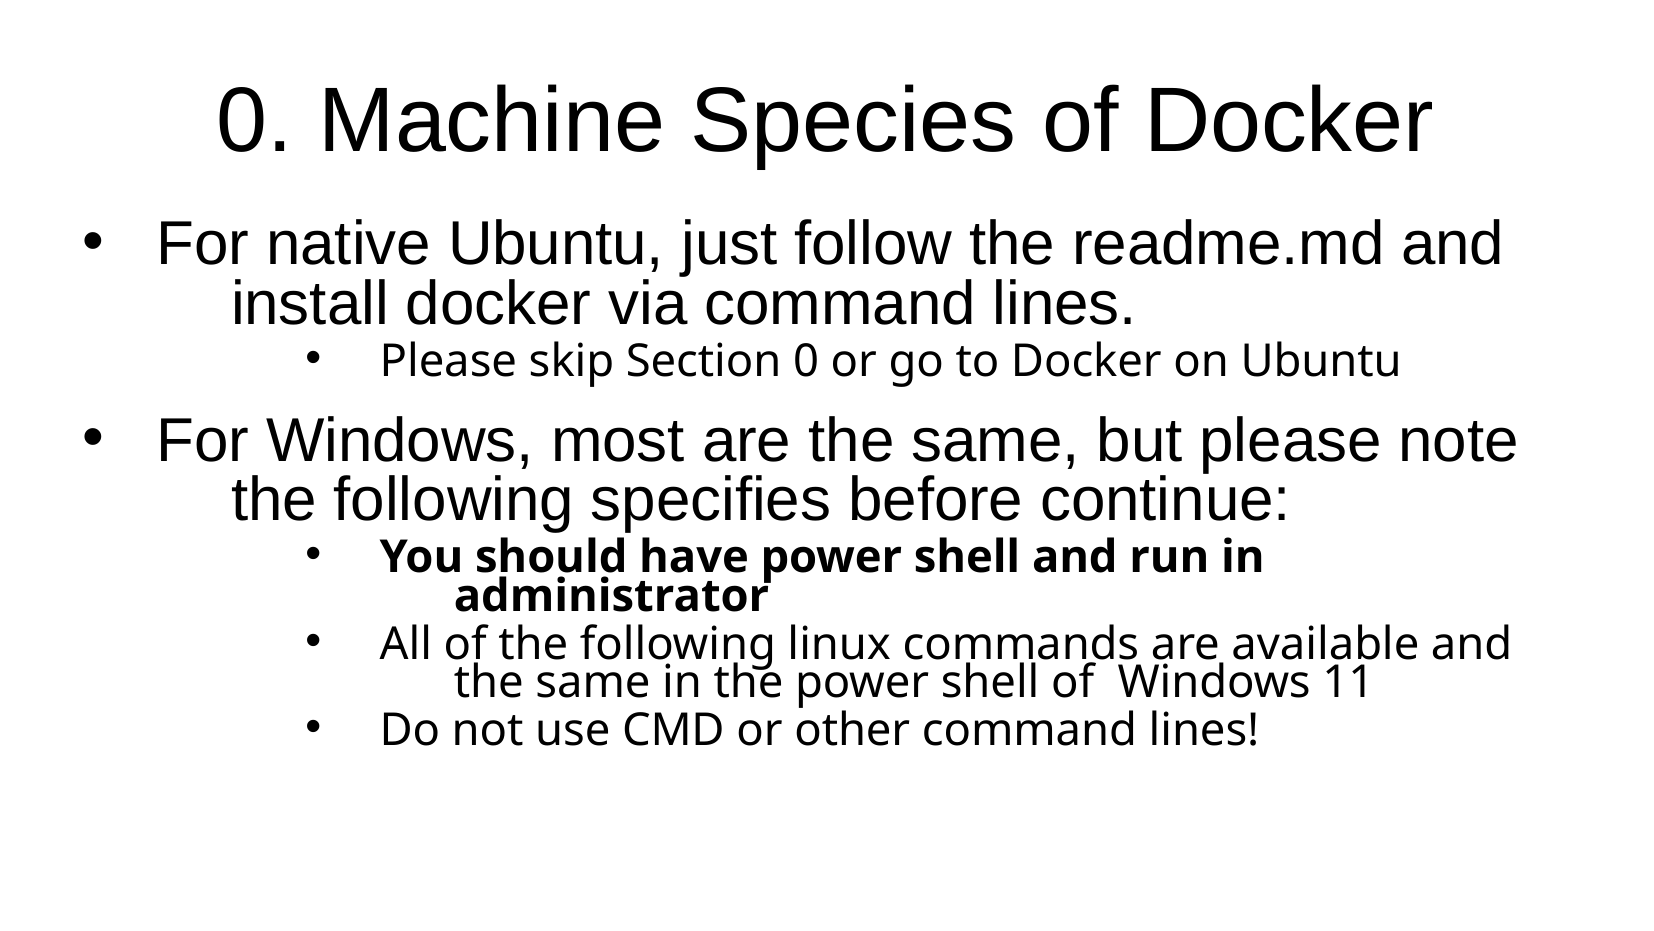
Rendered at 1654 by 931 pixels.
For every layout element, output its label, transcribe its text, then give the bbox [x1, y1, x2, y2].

list For native Ubuntu, just follow the readme.md and install docker via command lines. Please skip Section 0 or go to Docker on Ubuntu For Windows, most are the same, but please note the following specifies before continue: You should have power shell and run in administrator All of the following linux commands are available and the same in the power shell of Windows 11 Do not use CMD or other command lines! [82, 217, 1571, 758]
title 0. Machine Species of Docker [82, 37, 1571, 193]
